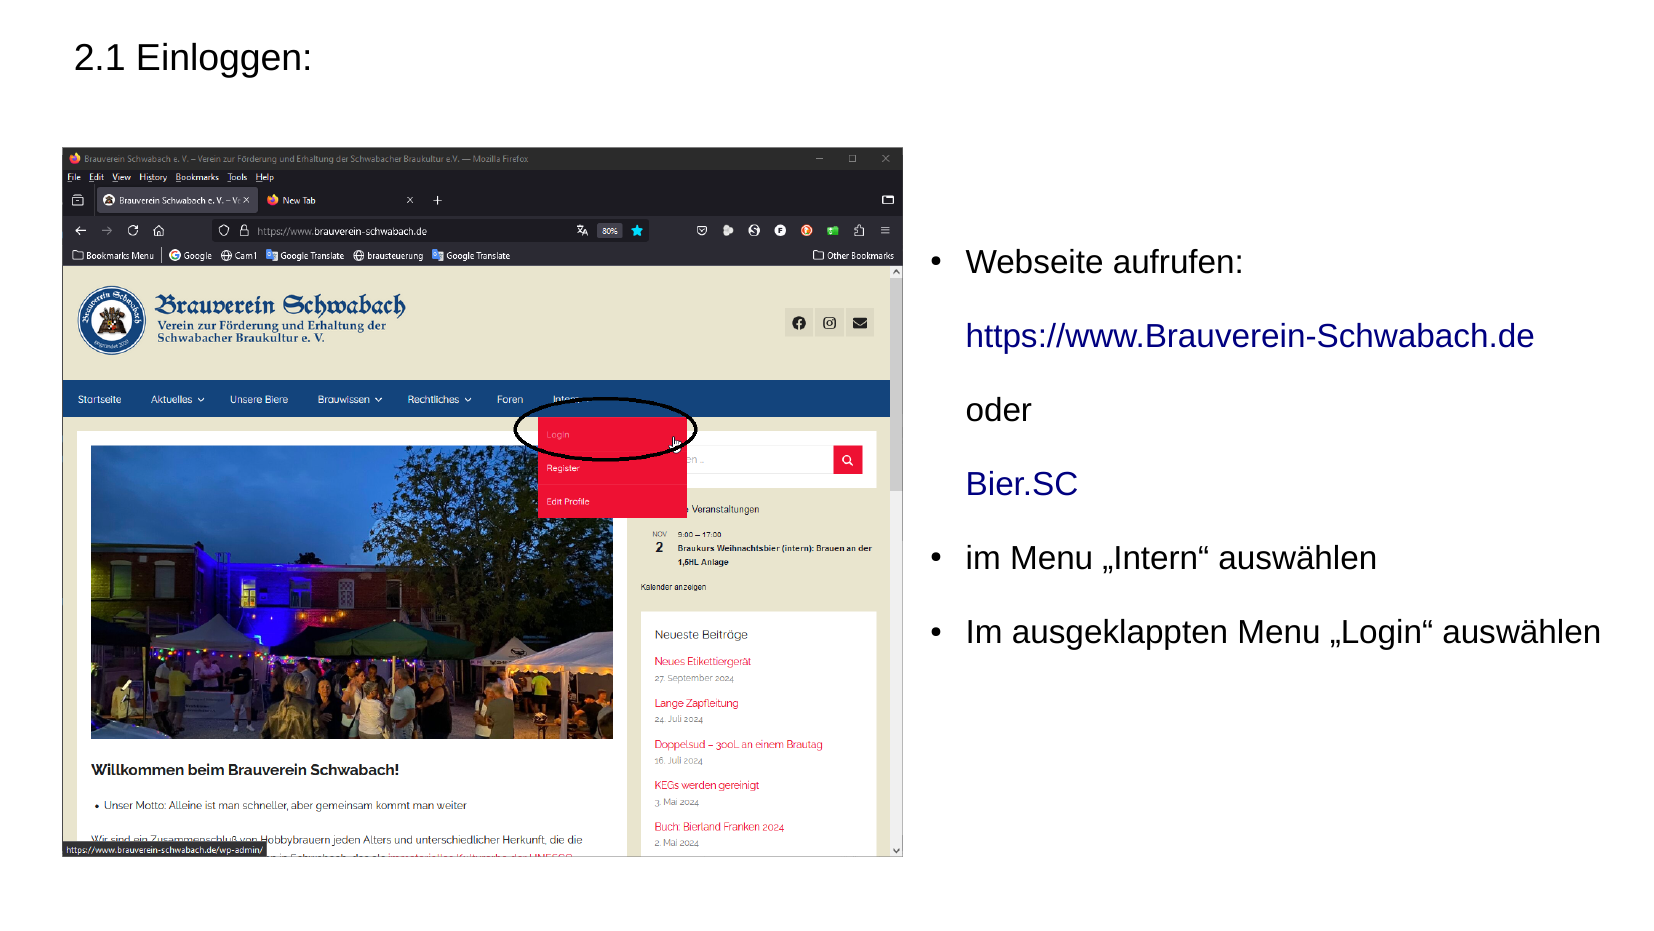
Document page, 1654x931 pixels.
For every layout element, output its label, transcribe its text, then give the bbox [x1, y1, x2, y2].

picture [62, 147, 903, 857]
text_box Webseite aufrufen: https://www.Brauverein-Schwabach.de oder Bier.SC im Menu „Intern“ auswählen Im ausgeklappten Menu „Login“ auswählen [915, 236, 1625, 886]
text_box 2.1 Einloggen: [59, 29, 328, 87]
